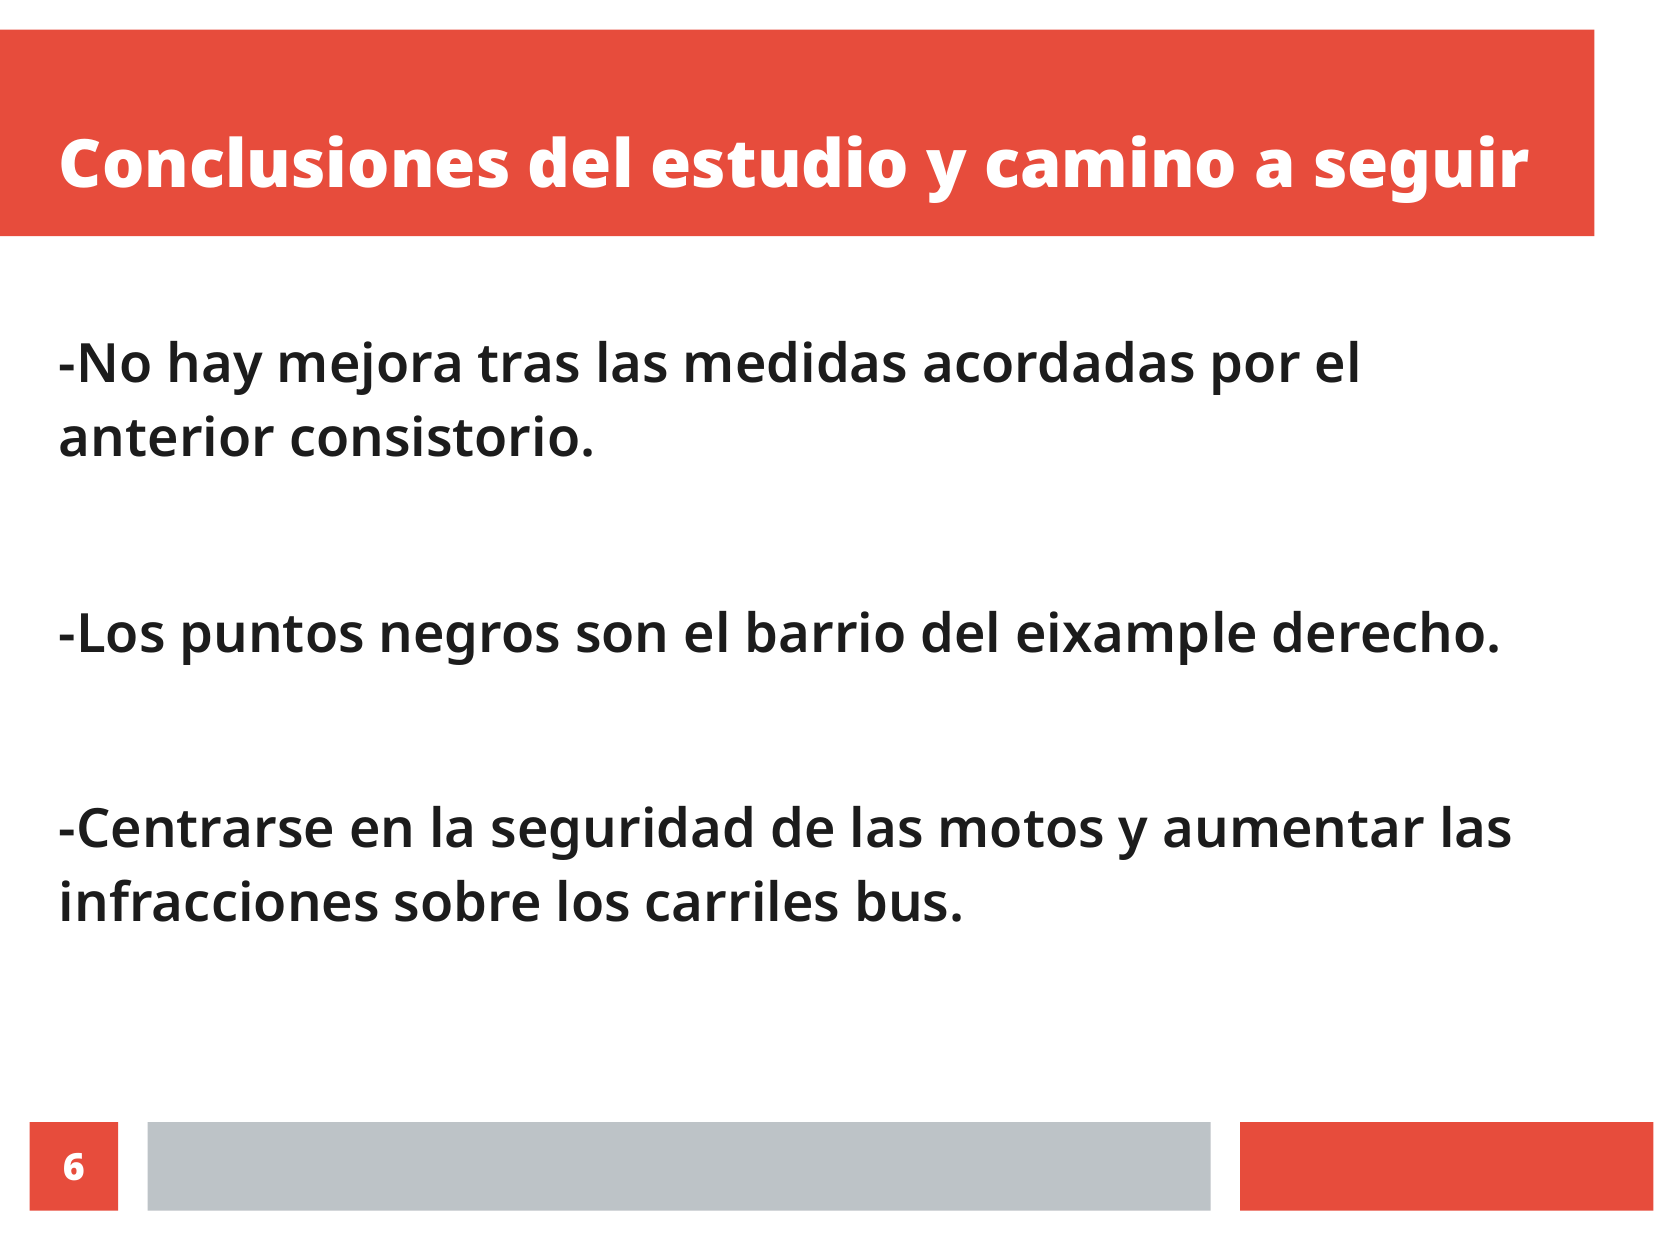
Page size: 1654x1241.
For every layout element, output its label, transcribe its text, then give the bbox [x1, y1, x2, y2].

title Conclusiones del estudio y camino a seguir [59, 59, 1595, 207]
list -No hay mejora tras las medidas acordadas por el anterior consistorio. -Los puntos negros son el barrio del eixample derecho. -Centrarse en la seguridad de las motos y aumentar las infracciones sobre los carriles bus. [59, 324, 1565, 1093]
